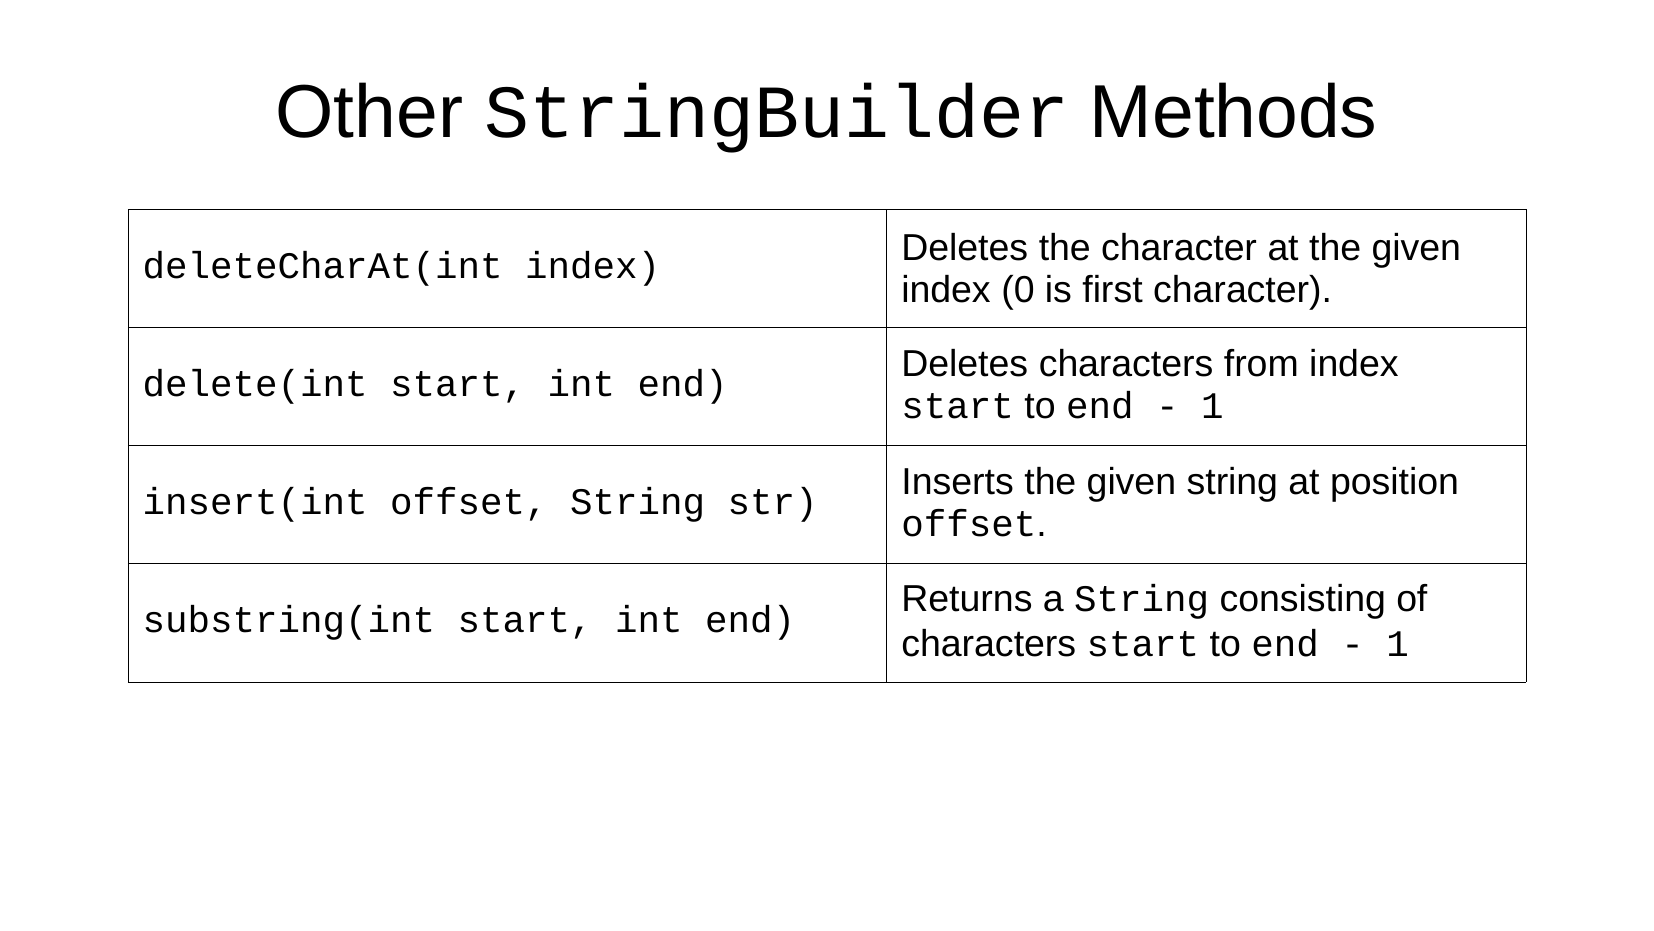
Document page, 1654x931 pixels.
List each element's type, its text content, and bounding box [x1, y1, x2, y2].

table_cell delete(int start, int end) [129, 328, 886, 445]
table_cell Deletes characters from index start to end - 1 [887, 328, 1526, 445]
title Other StringBuilder Methods [82, 37, 1571, 193]
table_cell Returns a String consisting of characters start to end - 1 [887, 564, 1526, 682]
table_header deleteCharAt(int index) [129, 210, 886, 327]
table_cell Inserts the given string at position offset. [887, 446, 1526, 563]
table_cell substring(int start, int end) [129, 564, 886, 682]
table_header Deletes the character at the given index (0 is first character). [887, 210, 1526, 327]
table_cell insert(int offset, String str) [129, 446, 886, 563]
